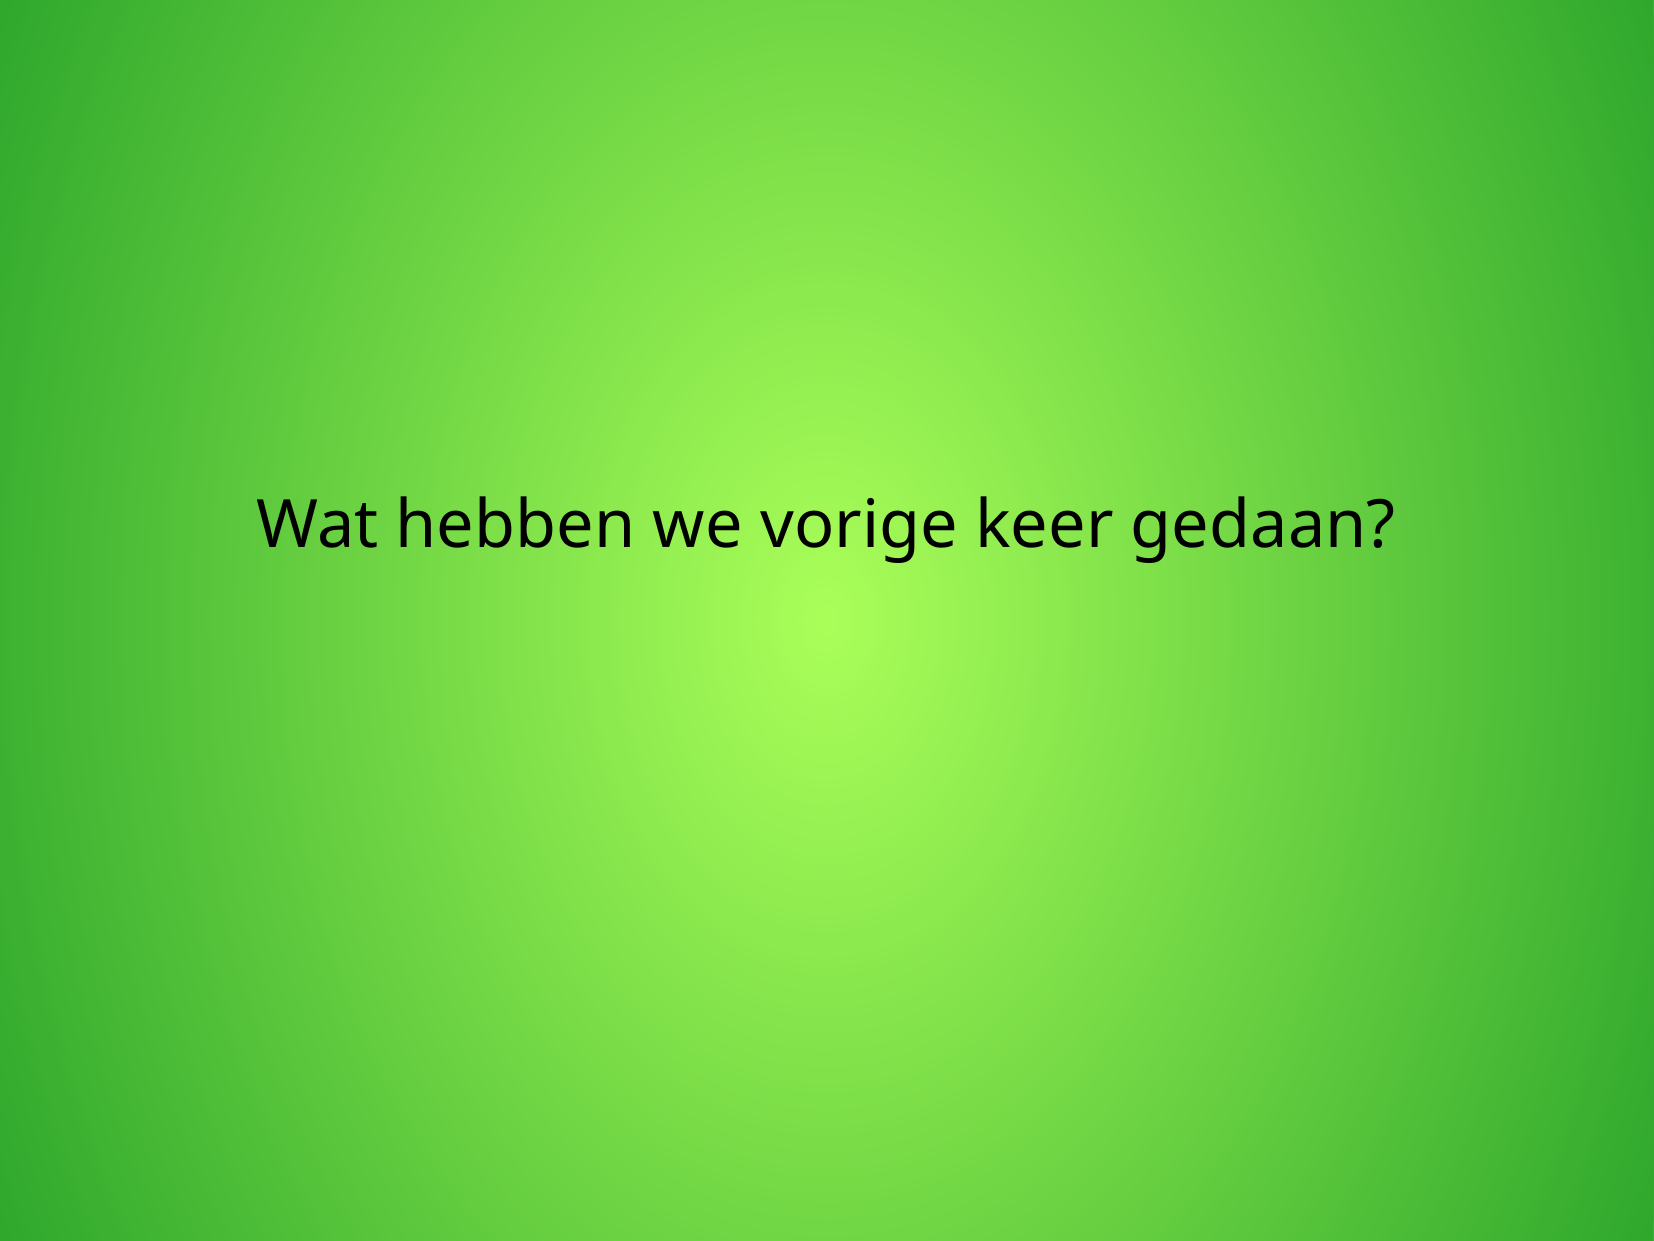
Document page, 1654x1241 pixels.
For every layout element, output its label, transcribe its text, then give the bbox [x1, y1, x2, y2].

subtitle Wat hebben we vorige keer gedaan? [82, 47, 1571, 997]
